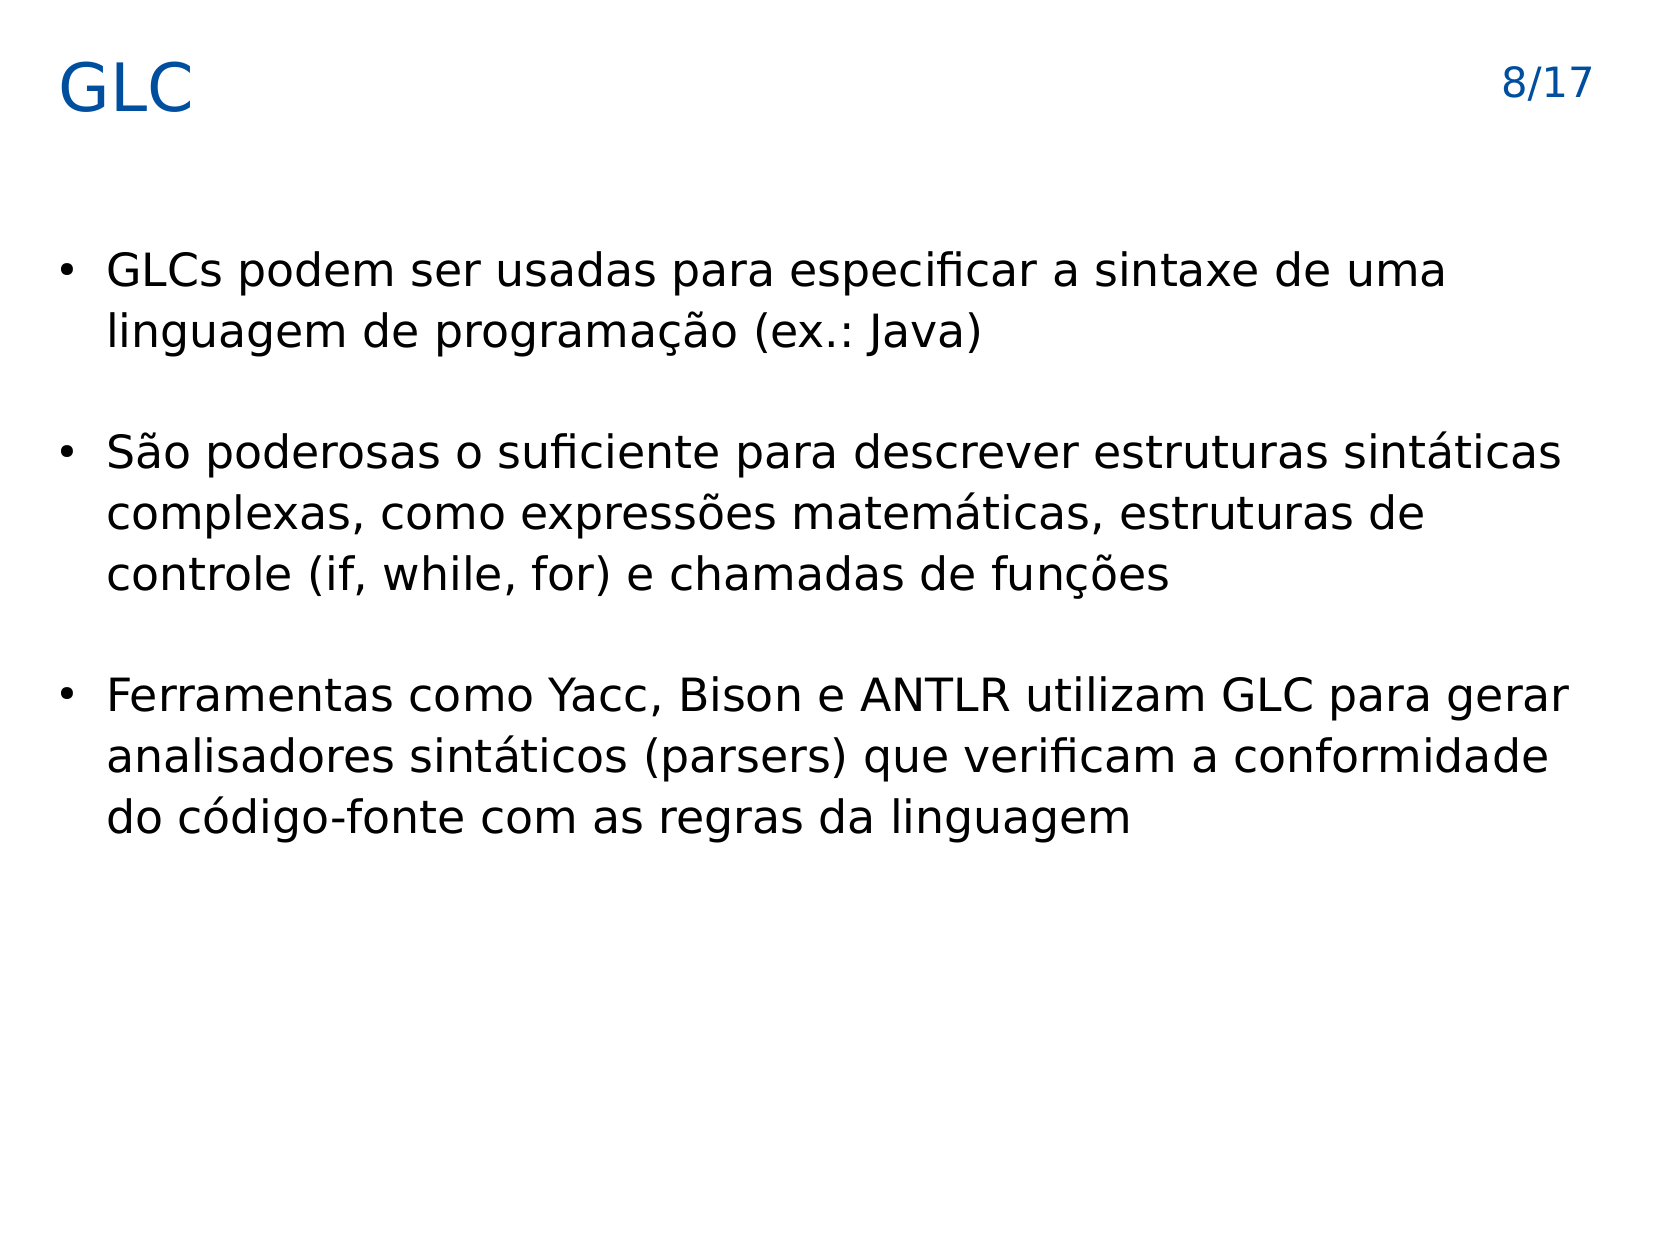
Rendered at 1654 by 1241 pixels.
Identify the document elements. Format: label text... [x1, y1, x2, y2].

list GLCs podem ser usadas para especificar a sintaxe de uma linguagem de programação (ex.: Java) São poderosas o suficiente para descrever estruturas sintáticas complexas, como expressões matemáticas, estruturas de controle (if, while, for) e chamadas de funções Ferramentas como Yacc, Bison e ANTLR utilizam GLC para gerar analisadores sintáticos (parsers) que verificam a conformidade do código-fonte com as regras da linguagem [59, 236, 1595, 1211]
title GLC [59, 29, 1625, 148]
